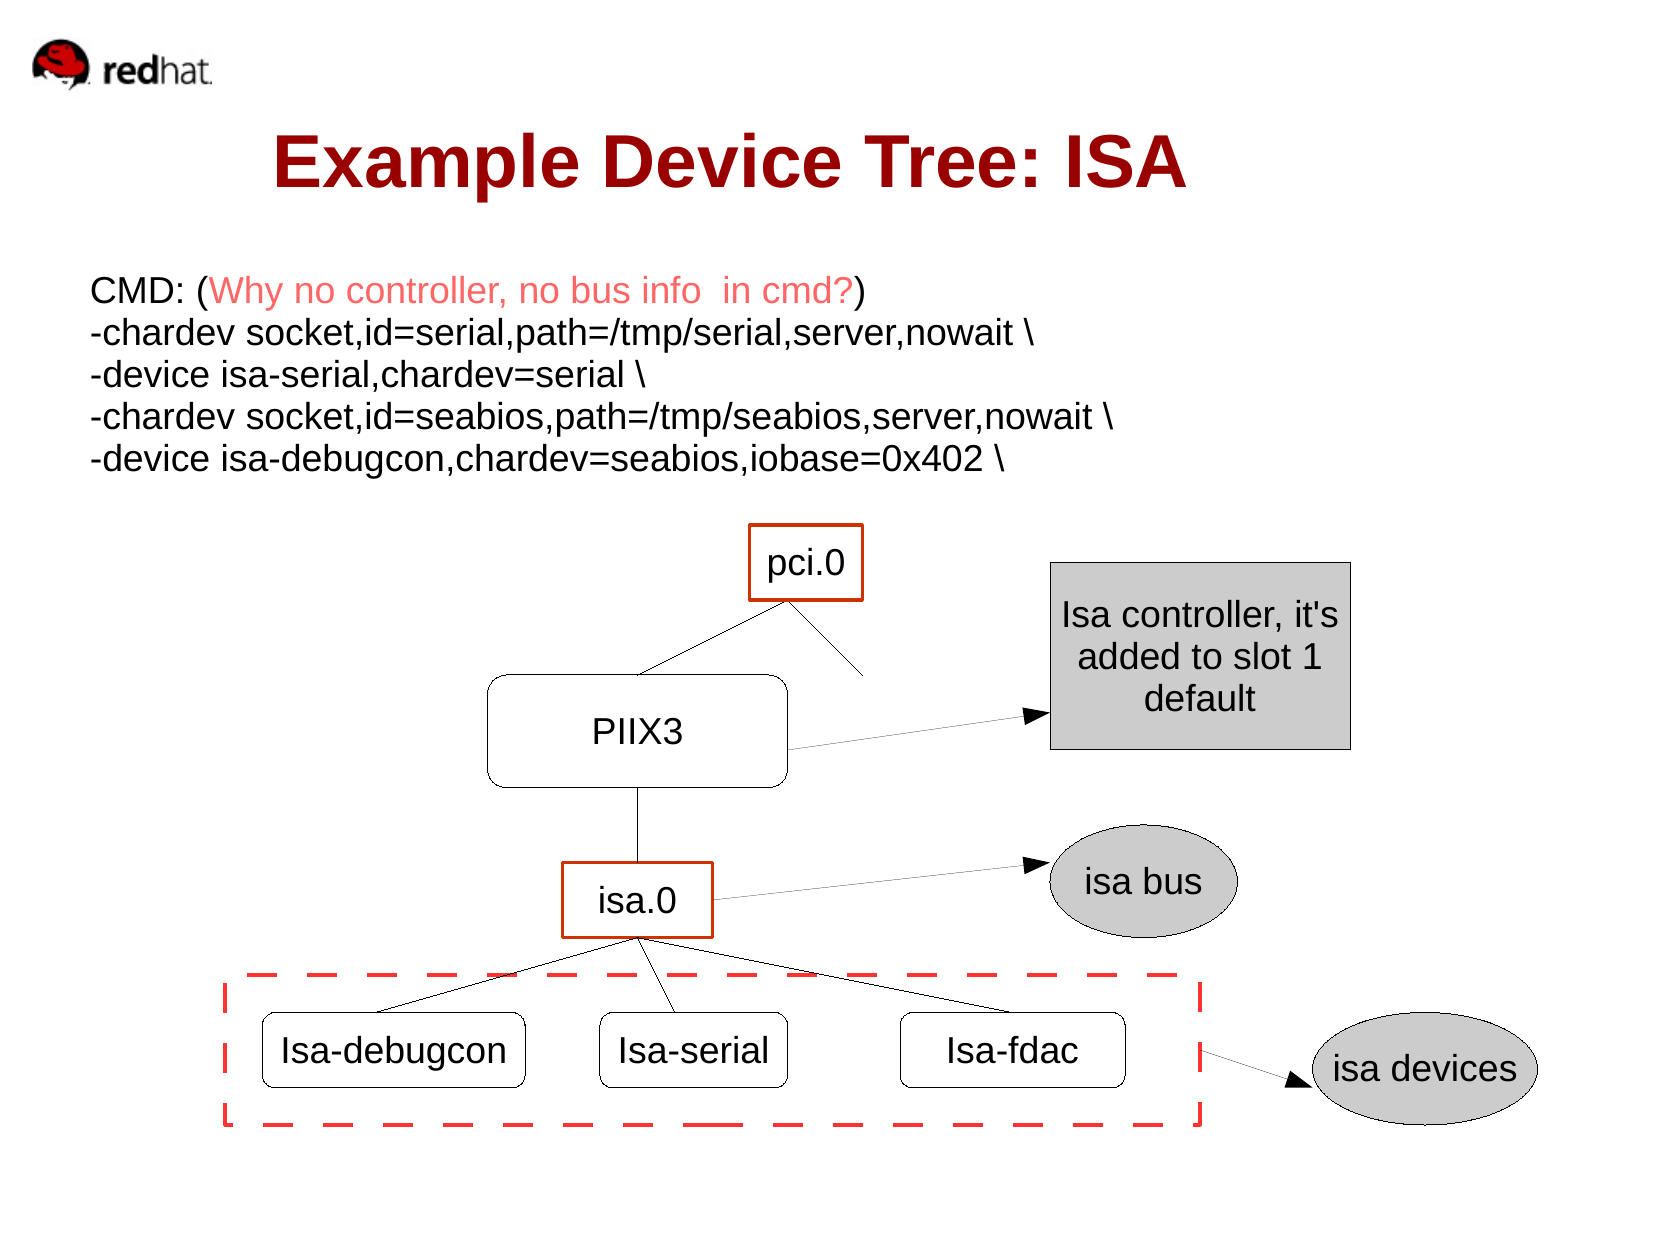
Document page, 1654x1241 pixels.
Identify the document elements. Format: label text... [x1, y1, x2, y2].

text_box isa devices [1312, 1012, 1538, 1126]
text_box CMD: (Why no controller, no bus info in cmd?) -chardev socket,id=serial,path=/tmp/serial,server,nowait \ -device isa-serial,chardev=serial \ -chardev socket,id=seabios,path=/tmp/seabios,server,nowait \ -device isa-debugcon,chardev=seabios,iobase=0x402 \ [75, 262, 1613, 1126]
text_box PIIX3 [487, 674, 788, 788]
text_box Isa-serial [599, 1012, 788, 1088]
text_box Isa-fdac [900, 1012, 1126, 1088]
picture [31, 37, 212, 98]
text_box Example Device Tree: ISA [150, 112, 1313, 226]
text_box pci.0 [749, 525, 863, 601]
text_box Isa-debugcon [262, 1012, 526, 1088]
text_box isa bus [1049, 824, 1238, 938]
text_box Isa controller, it's added to slot 1 default [1050, 562, 1351, 750]
text_box isa.0 [562, 862, 713, 938]
